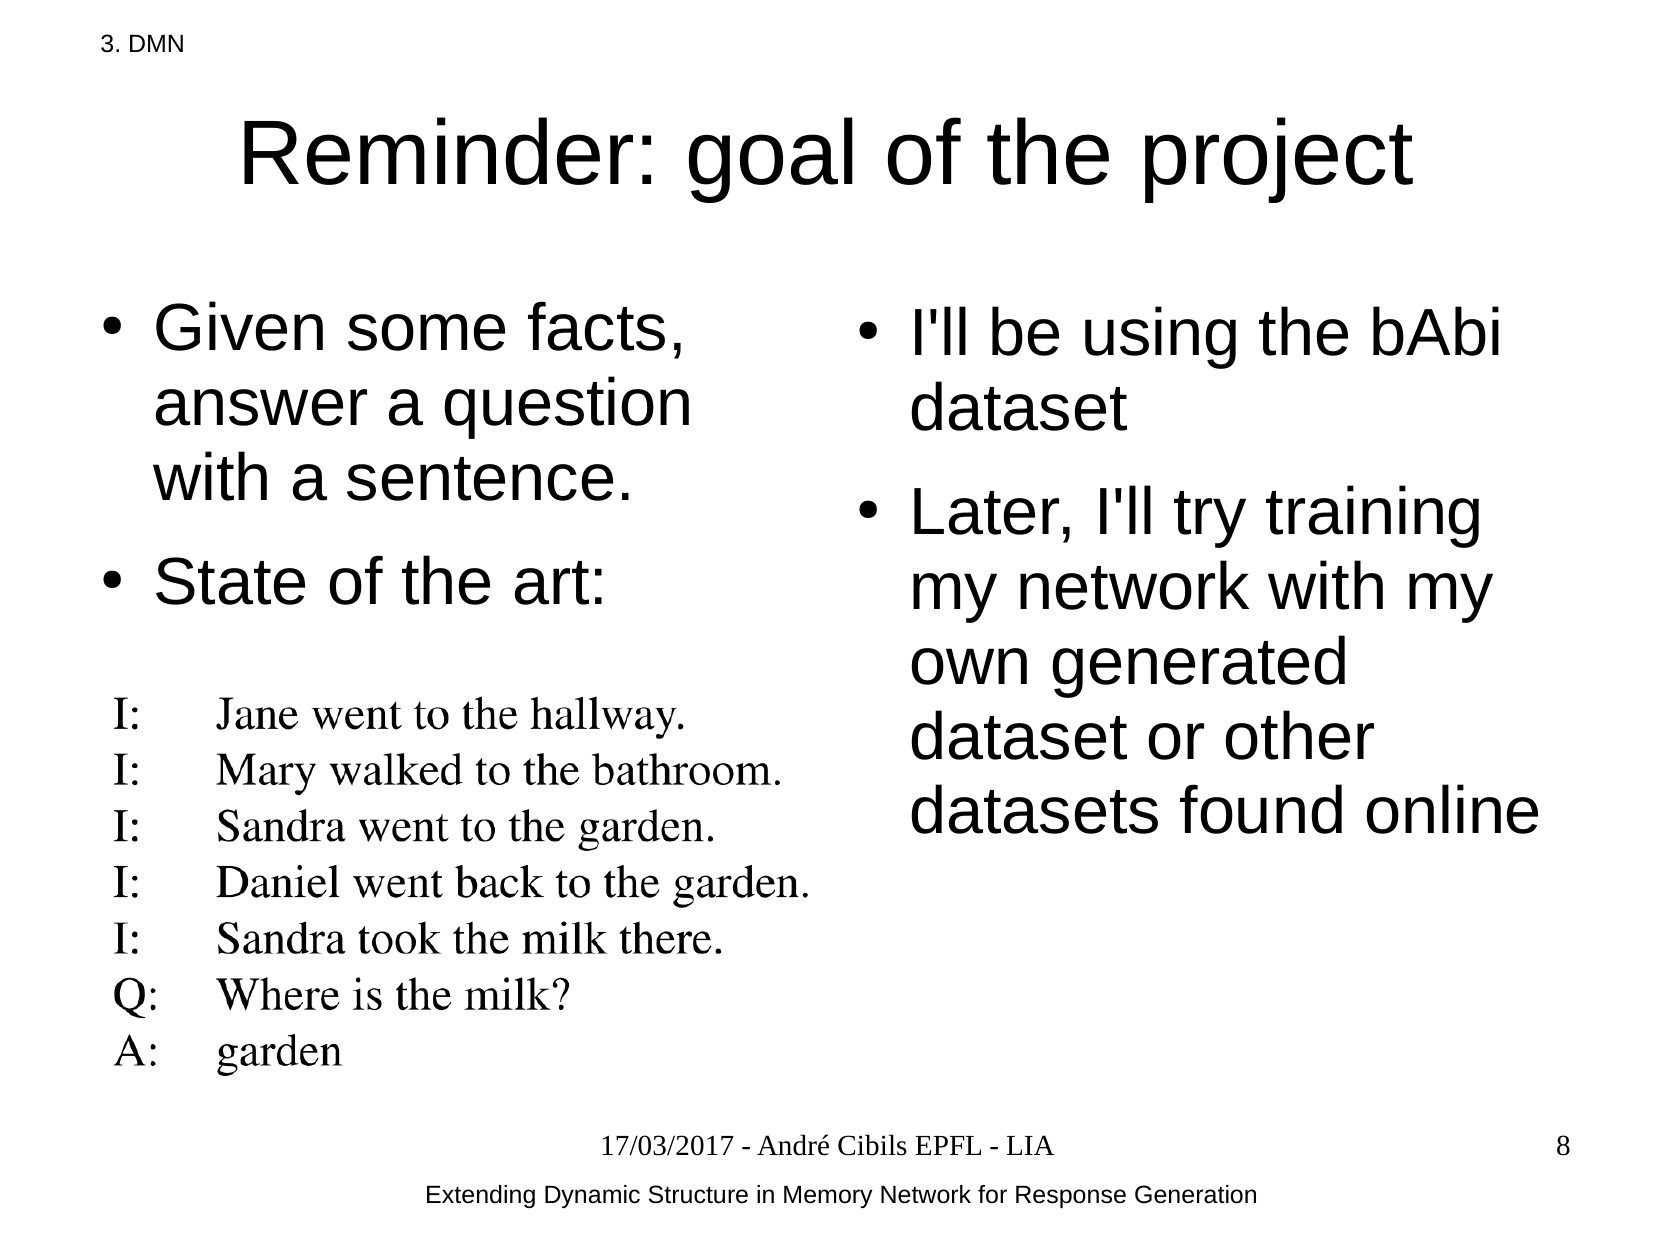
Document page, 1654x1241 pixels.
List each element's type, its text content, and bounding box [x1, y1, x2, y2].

title Reminder: goal of the project [82, 49, 1571, 257]
list Given some facts, answer a question with a sentence. State of the art: [82, 290, 809, 1109]
picture [100, 679, 827, 1079]
list I'll be using the bAbi dataset Later, I'll try training my network with my own generated dataset or other datasets found online [838, 295, 1565, 1114]
list Extending Dynamic Structure in Memory Network for Response Generation [354, 1181, 1270, 1210]
list 3. DMN [29, 29, 945, 58]
